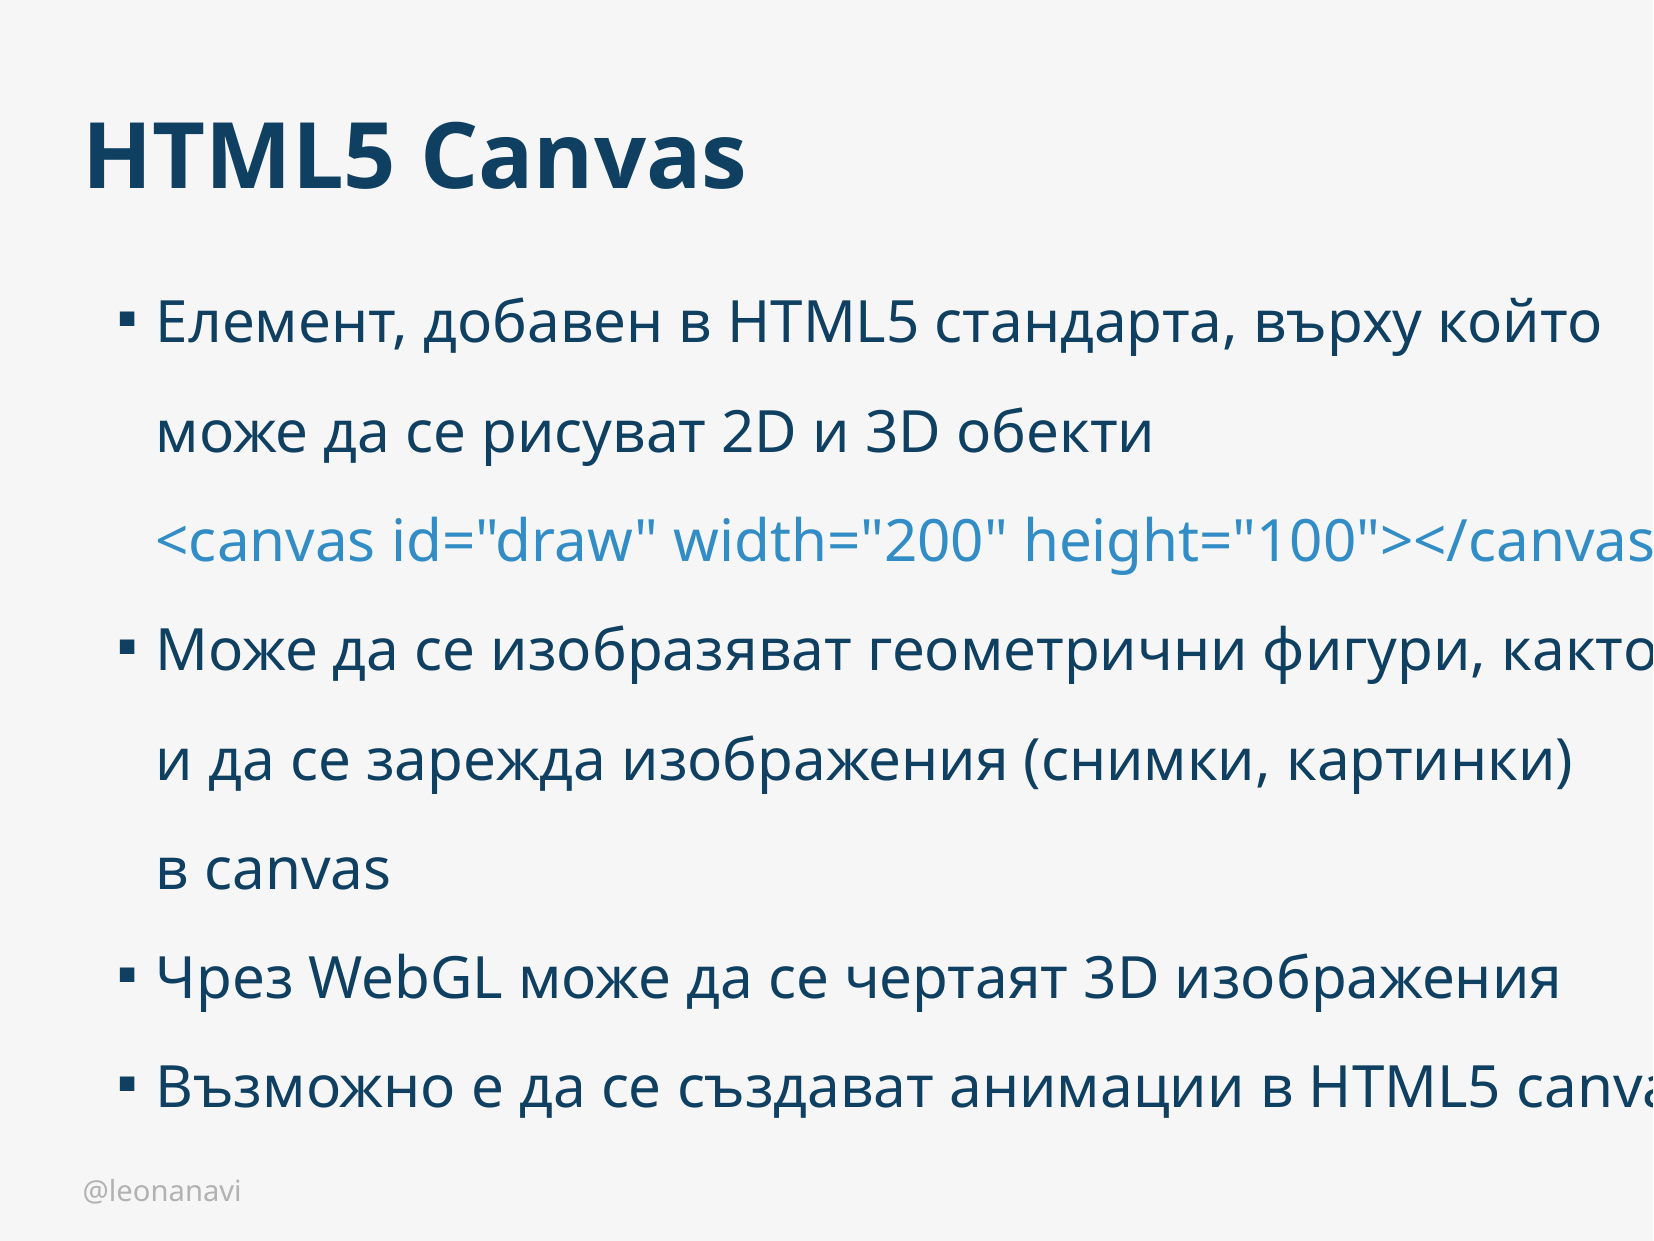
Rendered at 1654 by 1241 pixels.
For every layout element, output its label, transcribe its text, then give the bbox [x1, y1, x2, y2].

text_box Елемент, добавен в HTML5 стандарта, върху който може да се рисуват 2D и 3D обекти <canvas id="draw" width="200" height="100"></canvas> Може да се изобразяват геометрични фигури, както и да се зарежда изображения (снимки, картинки) в canvas Чрез WebGL може да се чертаят 3D изображения Възможно е да се създават анимации в HTML5 canvas [105, 273, 1653, 1241]
title HTML5 Canvas [82, 49, 1571, 257]
